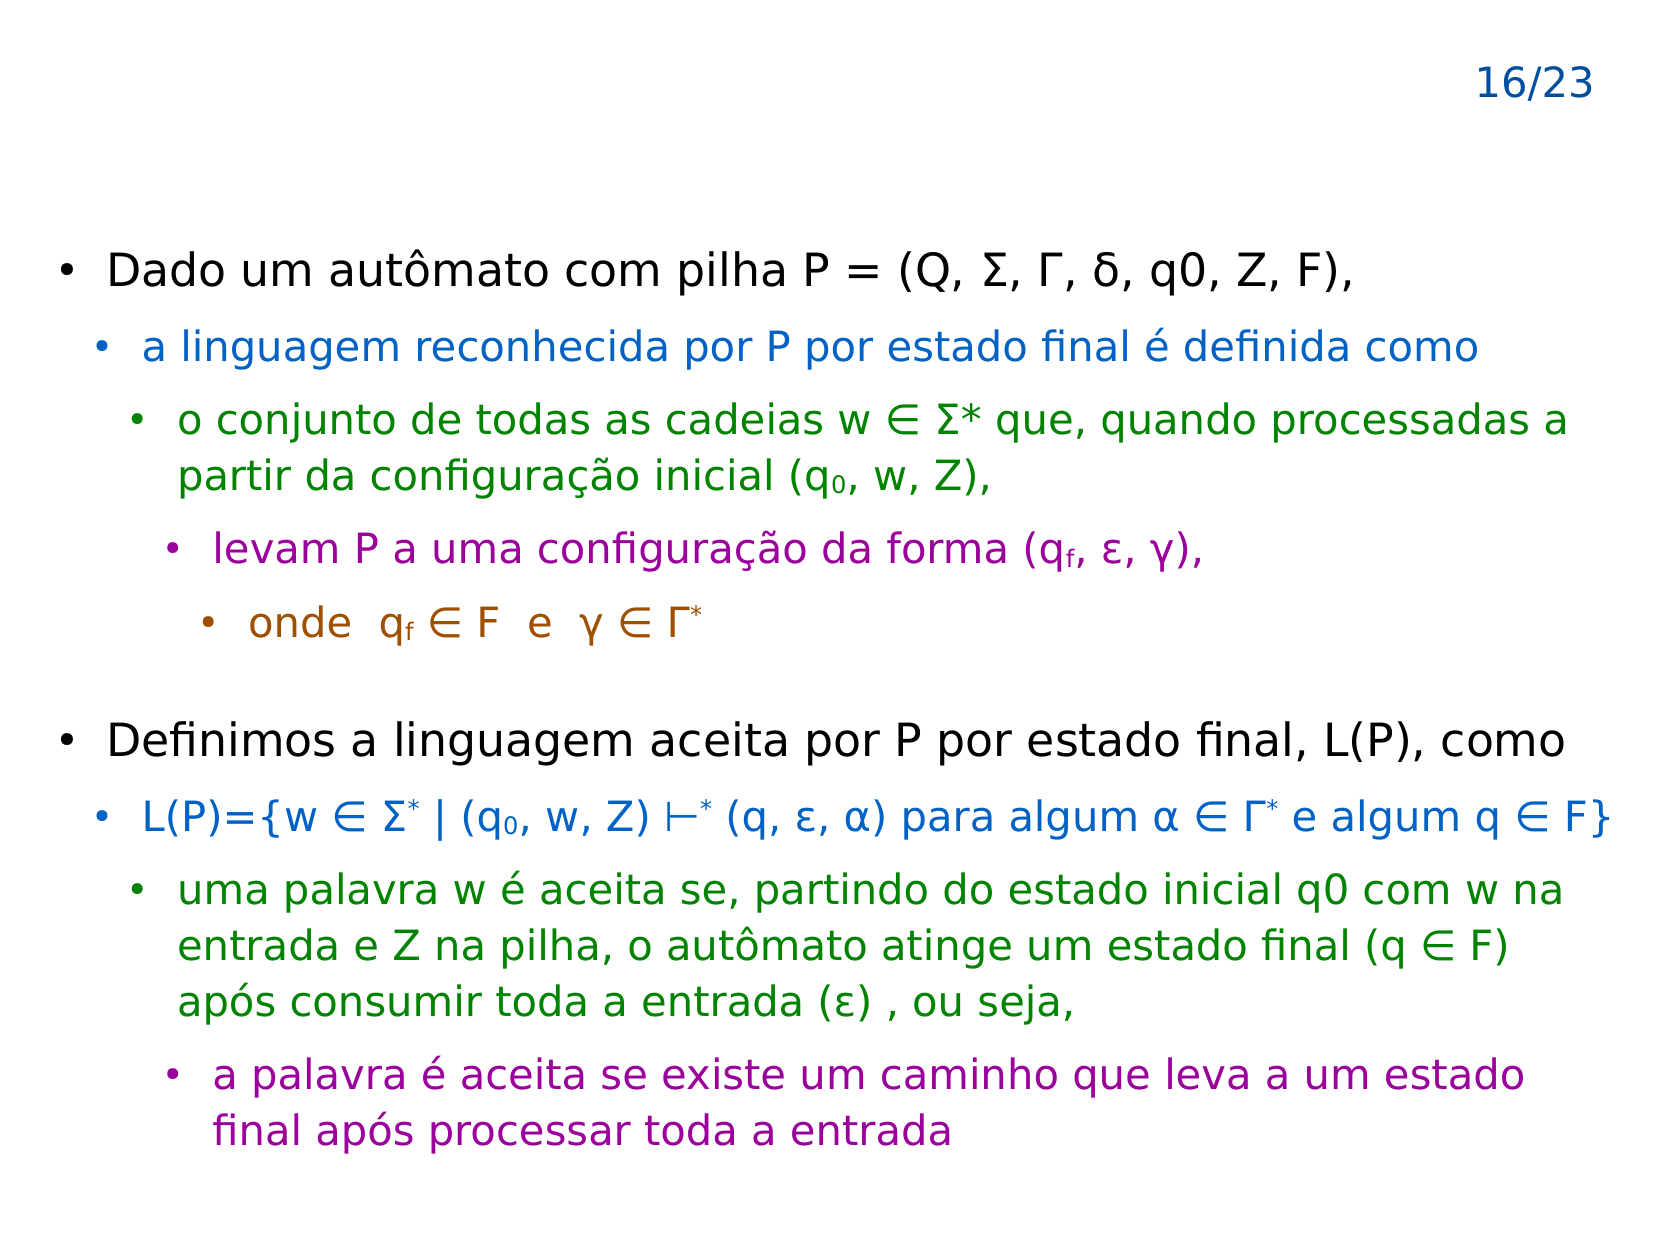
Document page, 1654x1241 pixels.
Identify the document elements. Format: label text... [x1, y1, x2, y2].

list Dado um autômato com pilha P = (Q, Σ, Γ, δ, q0, Z, F), a linguagem reconhecida por P por estado final é definida como o conjunto de todas as cadeias w ∈ Σ* que, quando processadas a partir da configuração inicial (q0, w, Z), levam P a uma configuração da forma (qf, ε, γ), onde qf ∈ F e γ ∈ Γ* Definimos a linguagem aceita por P por estado final, L(P), como L(P)={w ∈ Σ* | (q0, w, Z) ⊢* (q, ε, α) para algum α ∈ Γ* e algum q ∈ F} uma palavra w é aceita se, partindo do estado inicial q0 com w na entrada e Z na pilha, o autômato atinge um estado final (q ∈ F) após consumir toda a entrada (ε) , ou seja, a palavra é aceita se existe um caminho que leva a um estado final após processar toda a entrada [59, 236, 1617, 1211]
